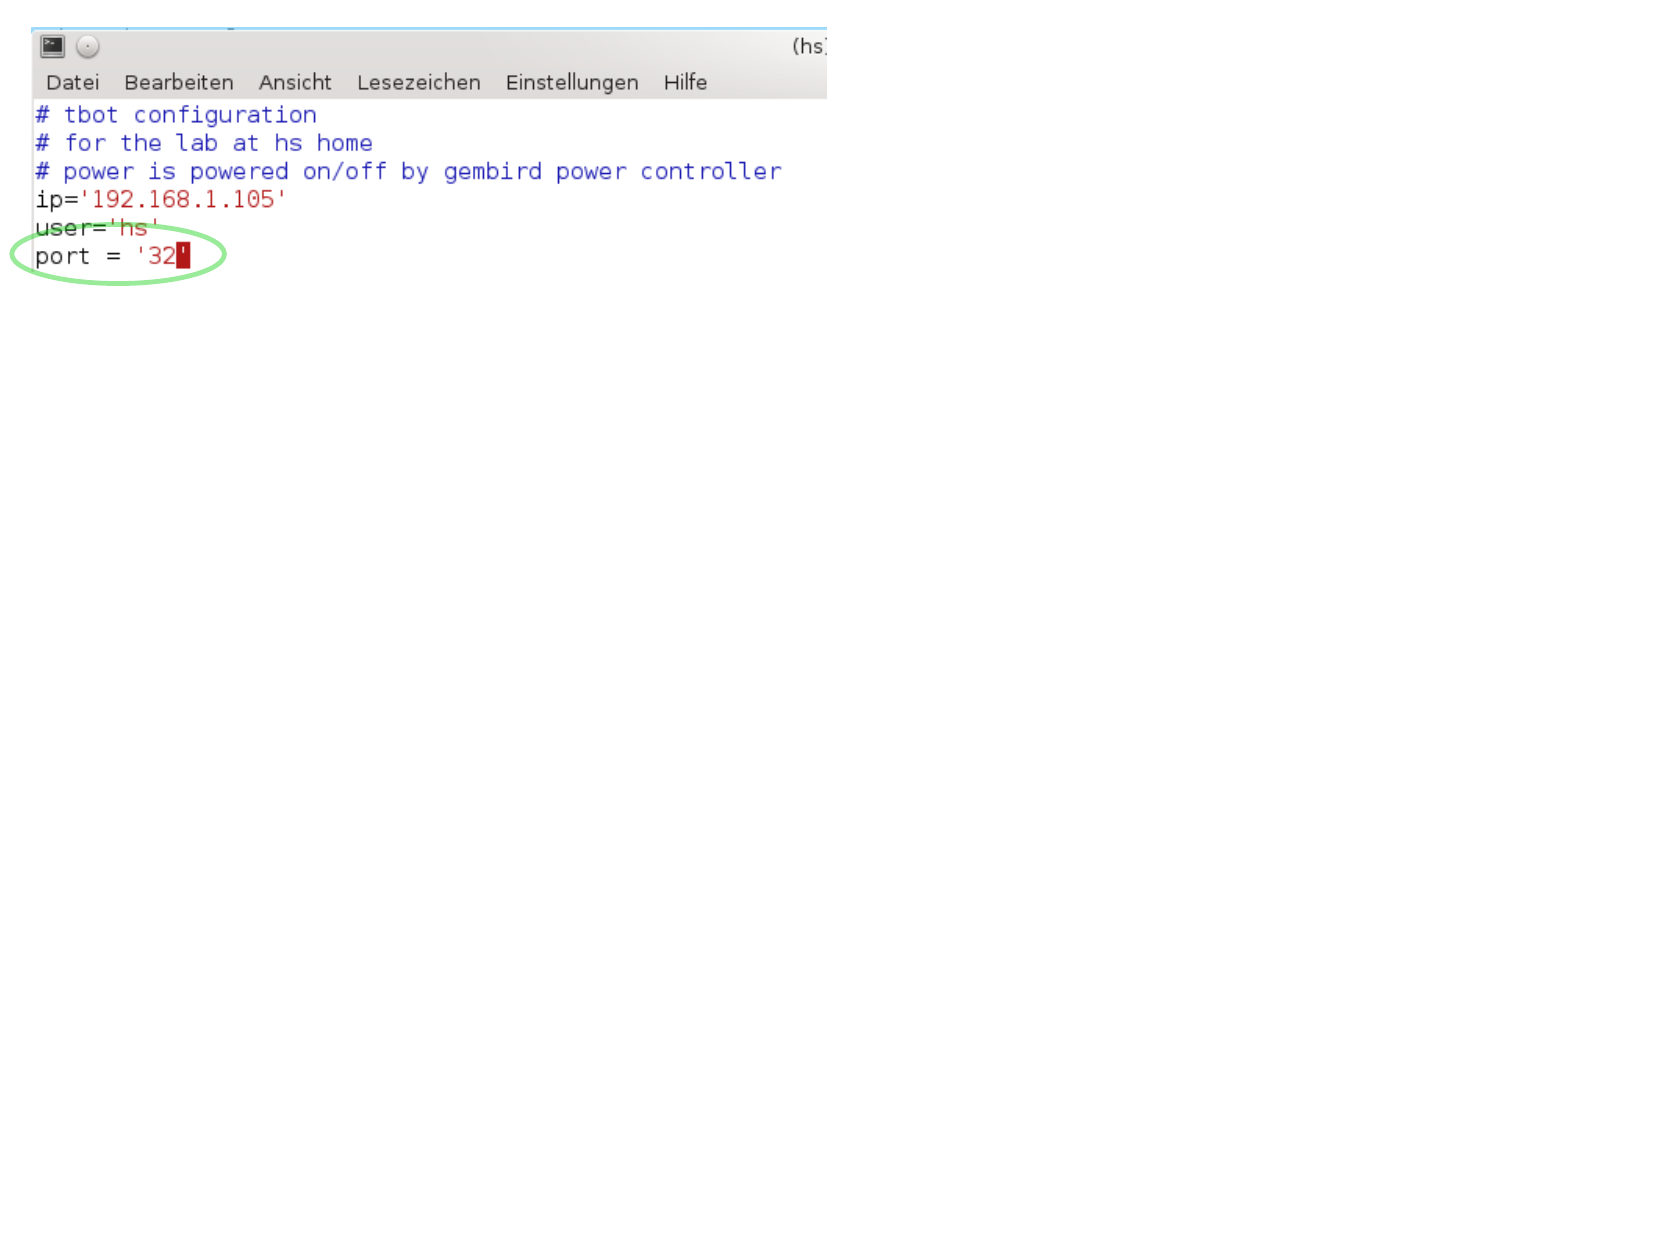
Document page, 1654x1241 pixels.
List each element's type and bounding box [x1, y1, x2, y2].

picture [31, 227, 221, 272]
picture [31, 27, 827, 272]
